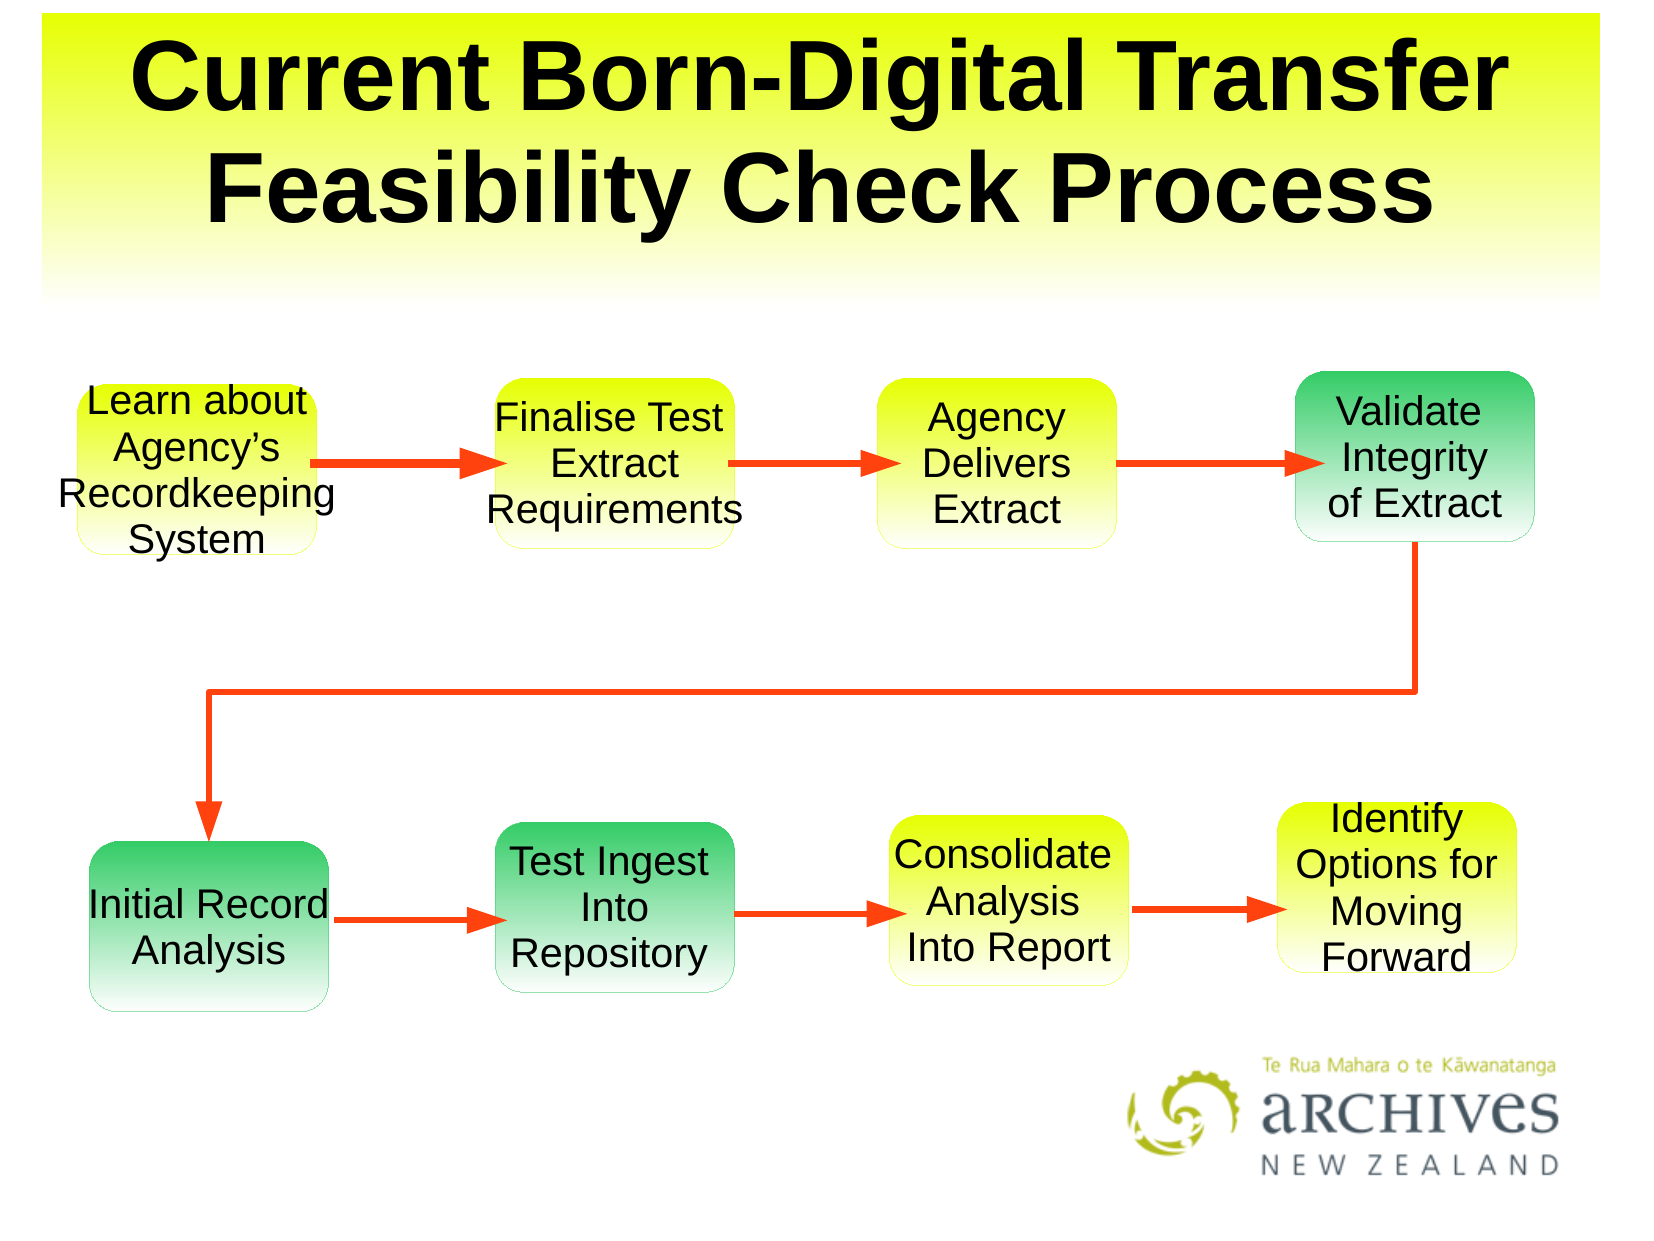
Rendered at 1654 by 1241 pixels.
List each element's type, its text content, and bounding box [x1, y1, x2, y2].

text_box Current Born-Digital Transfer Feasibility Check Process [41, 13, 1600, 307]
text_box Validate Integrity of Extract [1295, 371, 1535, 542]
picture [1093, 1021, 1629, 1213]
text_box Identify Options for Moving Forward [1277, 802, 1517, 973]
text_box Initial Record Analysis [89, 841, 329, 1012]
text_box Agency Delivers Extract [877, 378, 1117, 549]
text_box Consolidate Analysis Into Report [889, 815, 1129, 986]
text_box Learn about Agency’s Recordkeeping System [77, 385, 317, 555]
text_box Finalise Test Extract Requirements [495, 378, 735, 549]
text_box Test Ingest Into Repository [495, 822, 735, 993]
